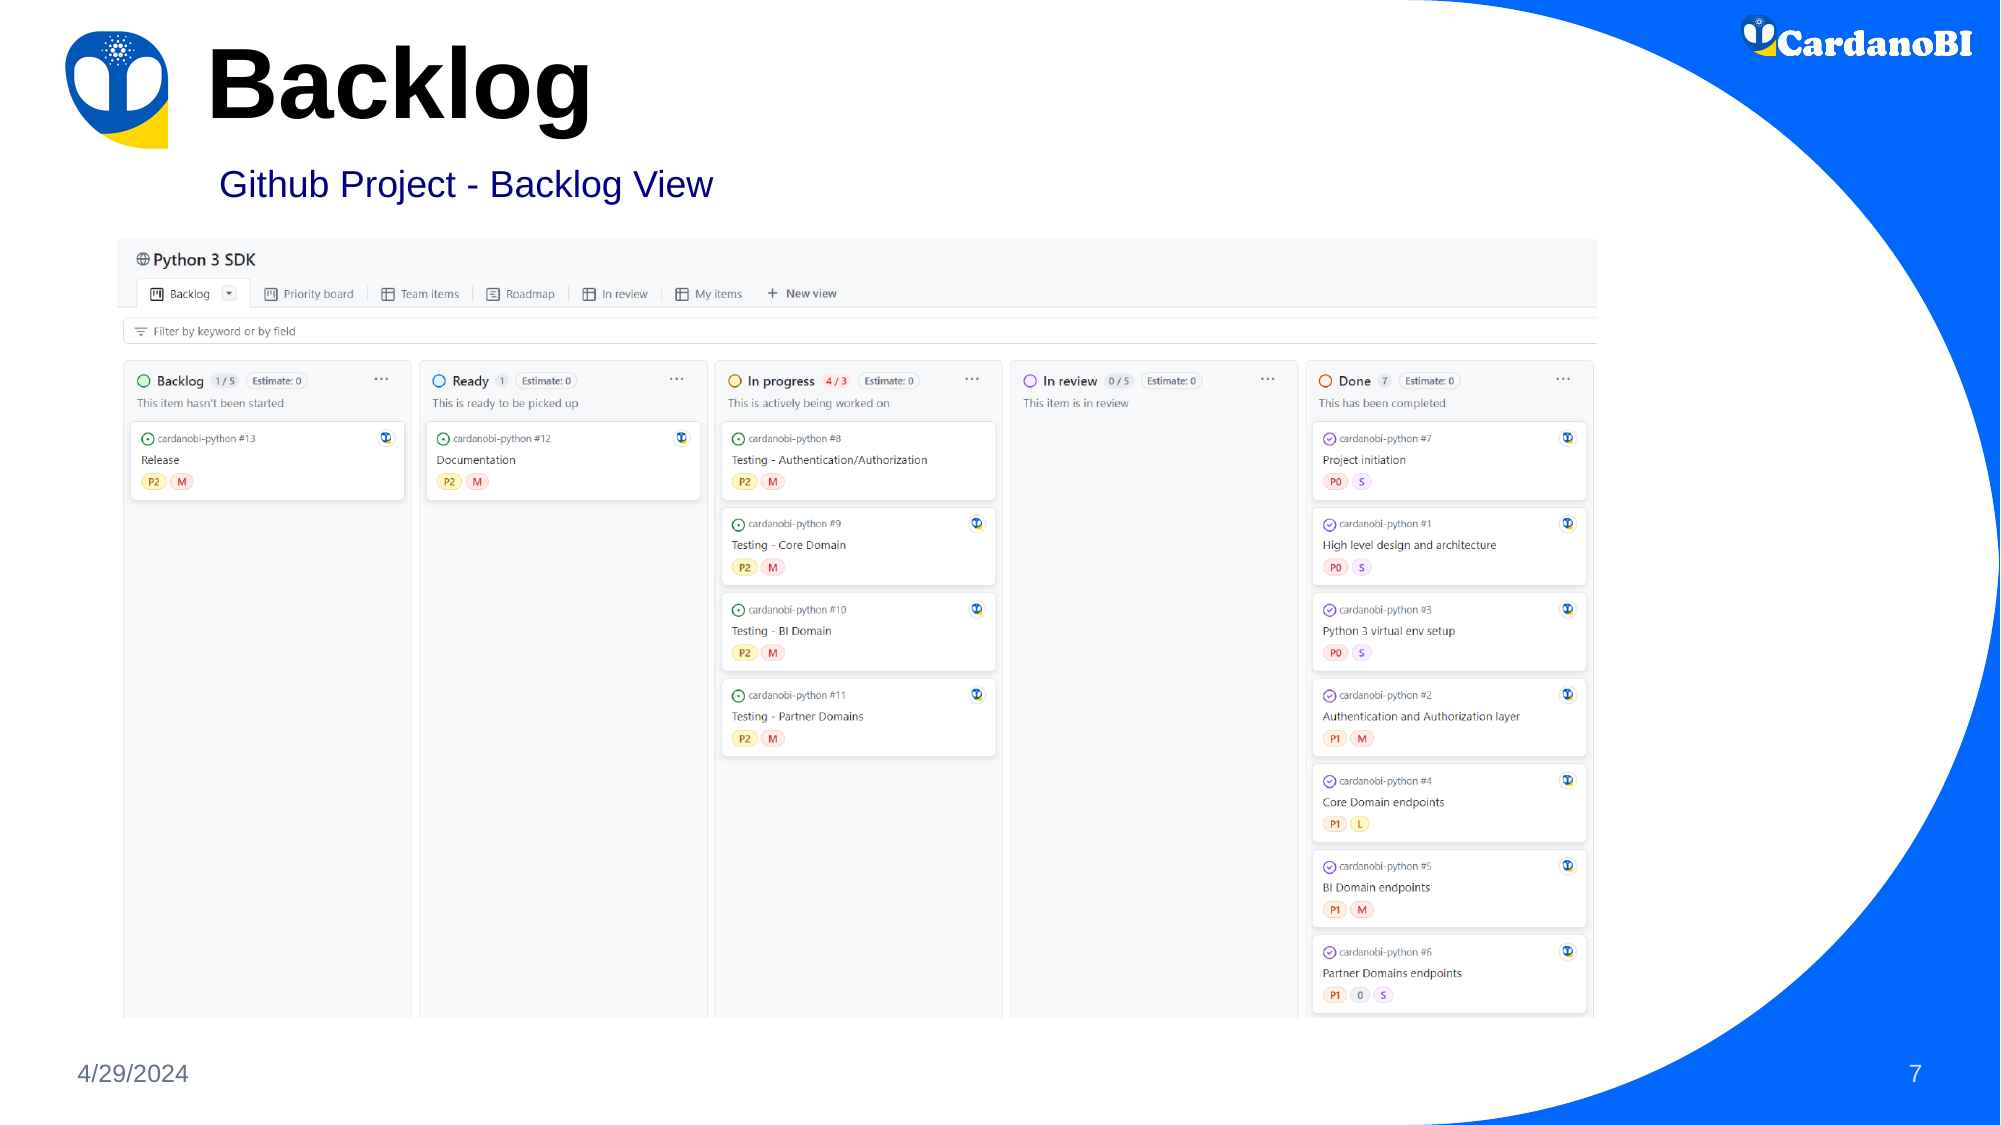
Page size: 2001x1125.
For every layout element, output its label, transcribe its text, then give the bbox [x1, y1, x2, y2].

slide_number 1 [1665, 1042, 1938, 1103]
title Backlog [191, 31, 1796, 148]
slide_number 4/29/2024 [62, 1042, 513, 1103]
text_box Github Project - Backlog View [204, 152, 772, 213]
picture [117, 237, 1597, 1018]
picture [27, 0, 206, 190]
picture [1741, 15, 1973, 65]
